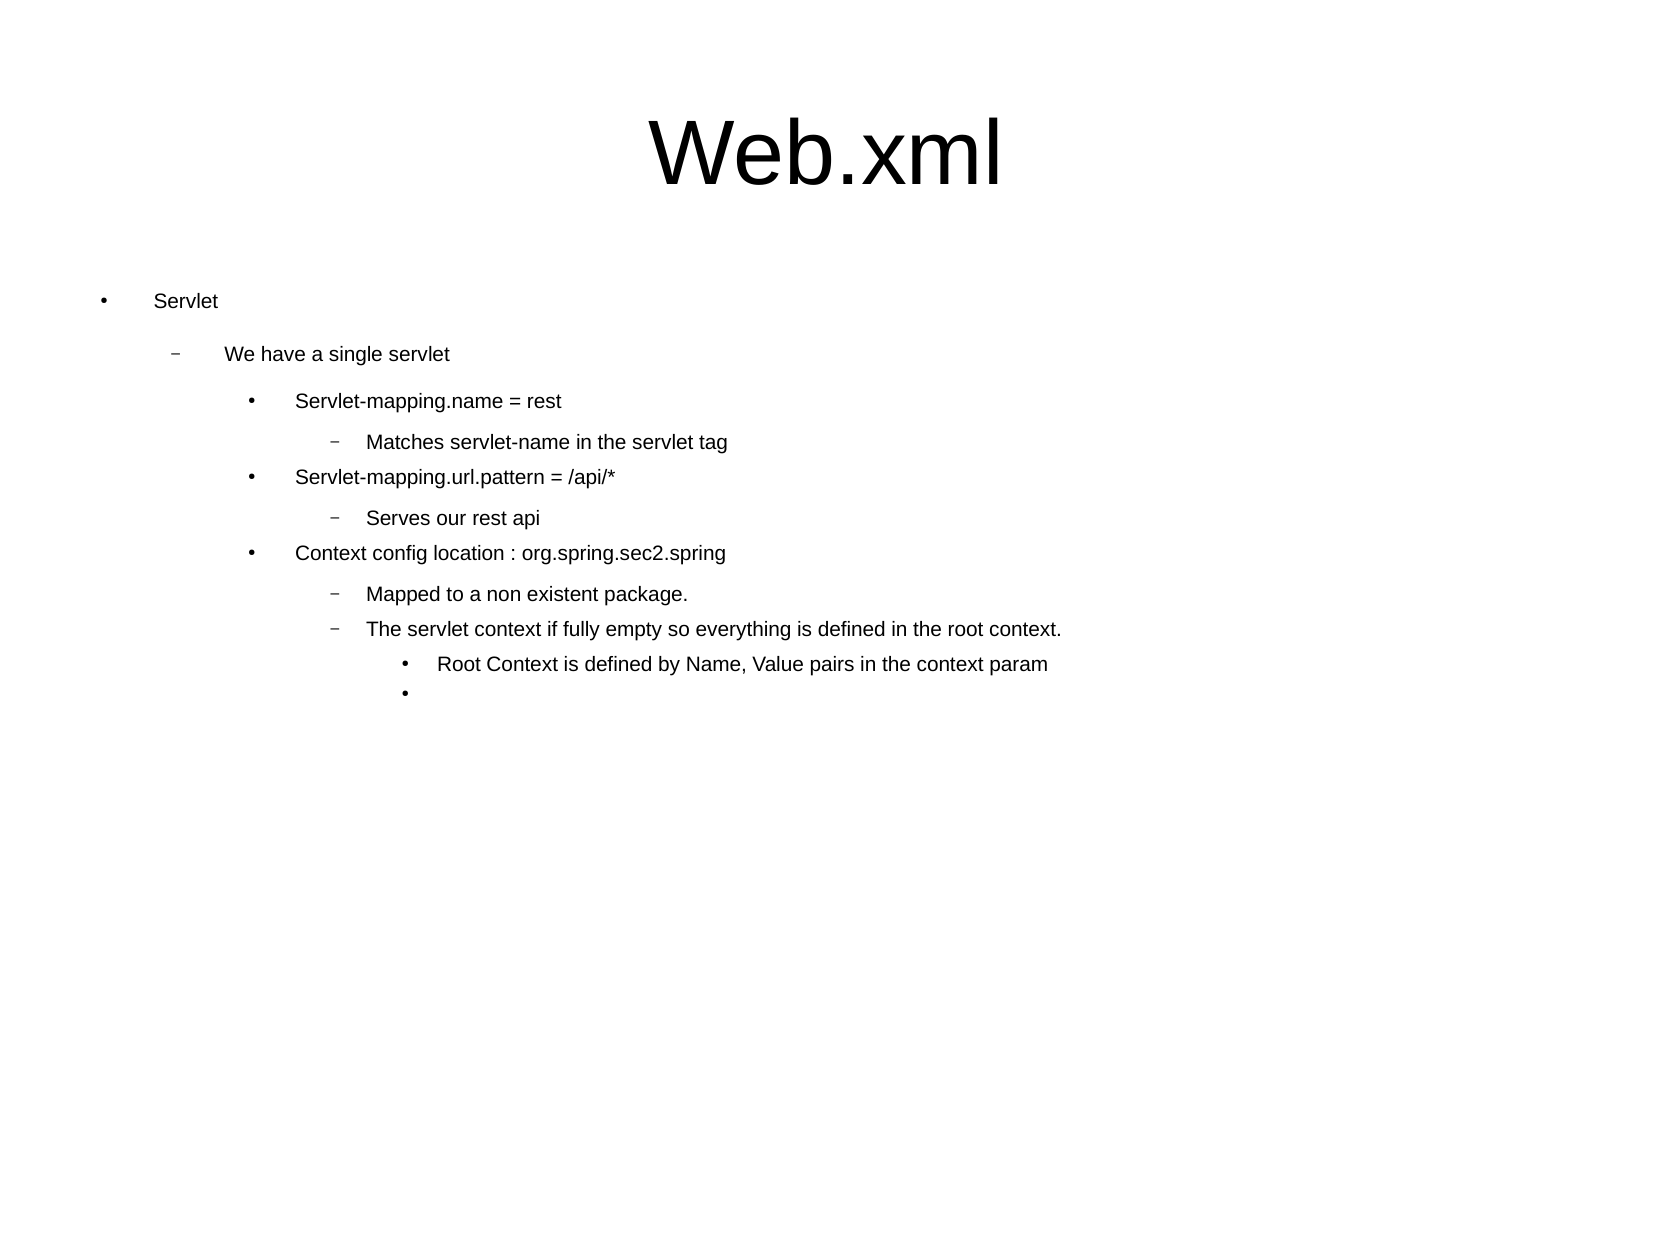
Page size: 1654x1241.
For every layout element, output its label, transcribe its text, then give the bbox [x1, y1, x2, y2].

list Servlet We have a single servlet Servlet-mapping.name = rest Matches servlet-name in the servlet tag Servlet-mapping.url.pattern = /api/* Serves our rest api Context config location : org.spring.sec2.spring Mapped to a non existent package. The servlet context if fully empty so everything is defined in the root context. Root Context is defined by Name, Value pairs in the context param [82, 290, 1571, 1010]
title Web.xml [82, 49, 1571, 257]
